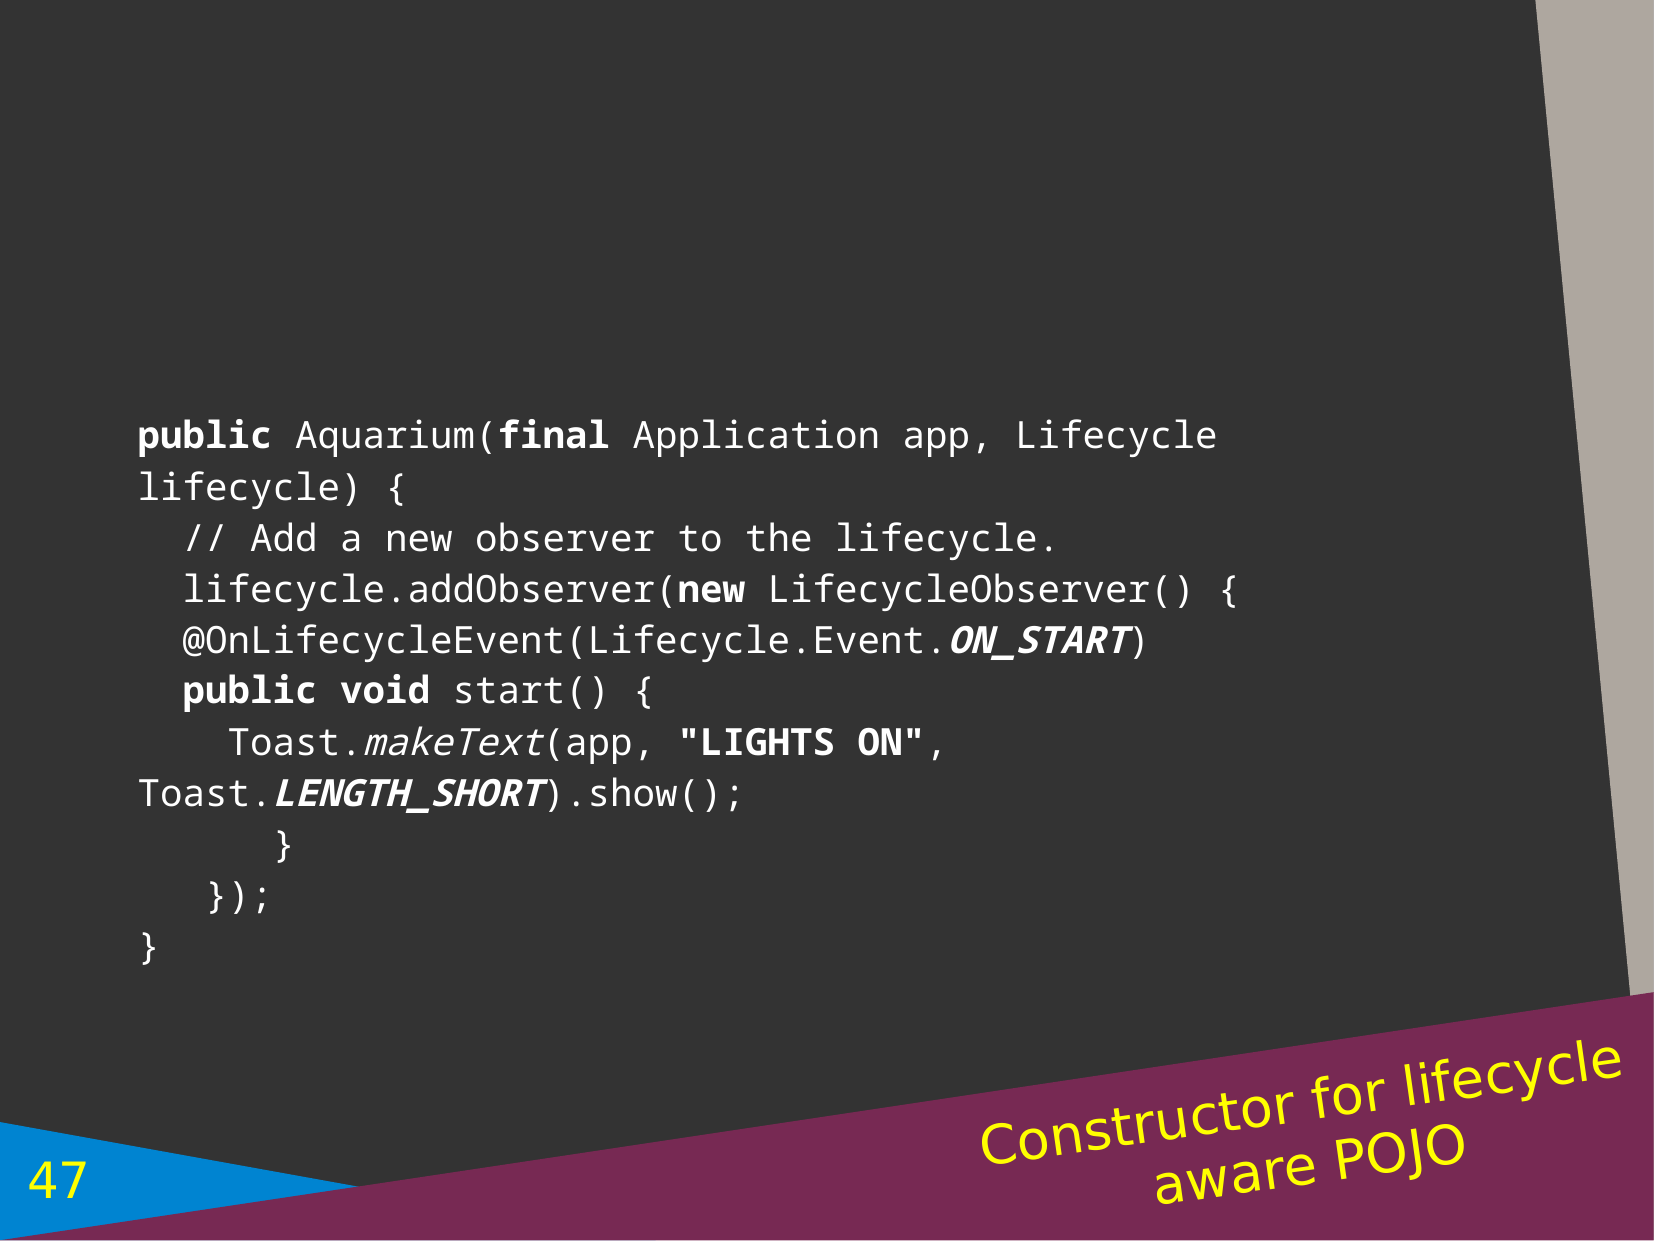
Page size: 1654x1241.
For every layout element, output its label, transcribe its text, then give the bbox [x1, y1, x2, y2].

title Constructor for lifecycle aware POJO [956, 995, 1654, 1241]
text_box public Aquarium(final Application app, Lifecycle lifecycle) { // Add a new observer to the lifecycle. lifecycle.addObserver(new LifecycleObserver() { @OnLifecycleEvent(Lifecycle.Event.ON_START) public void start() { Toast.makeText(app, "LIGHTS ON", Toast.LENGTH_SHORT).show(); } }); } [122, 401, 1465, 813]
